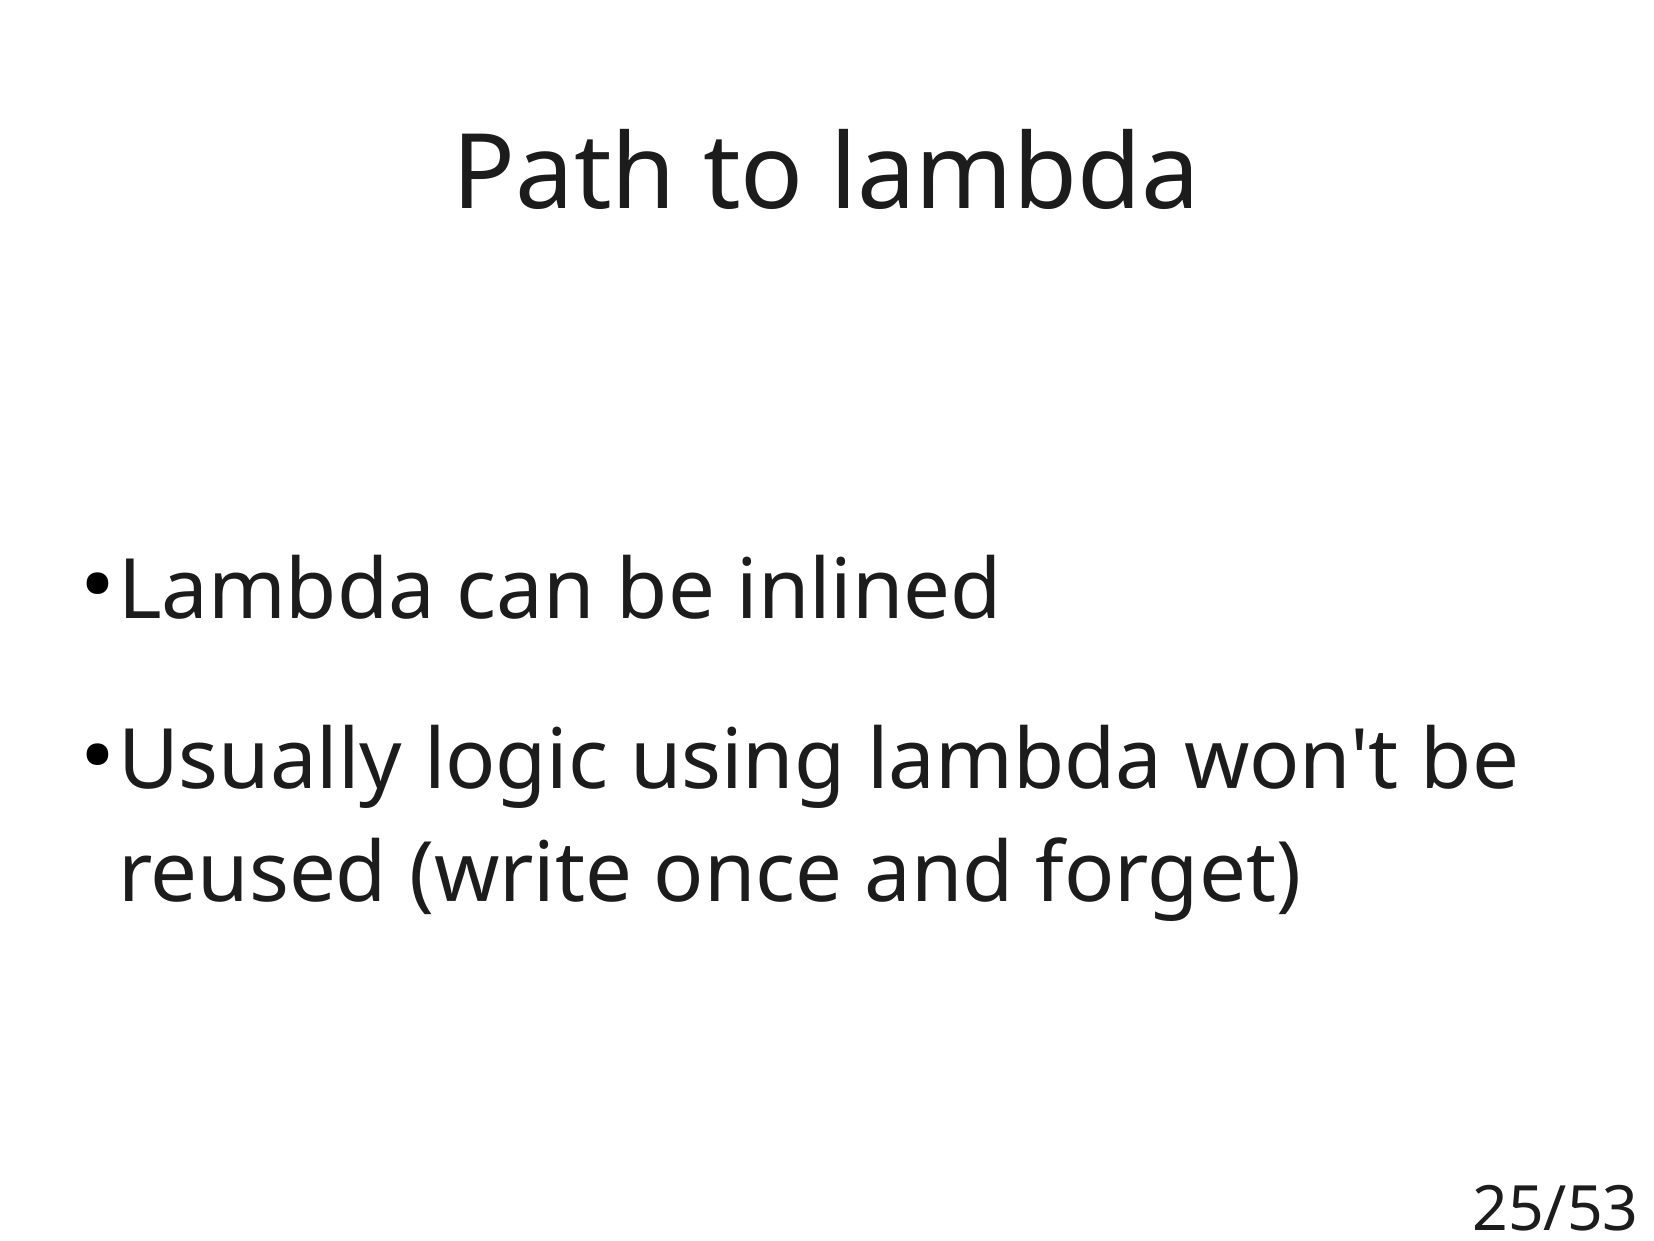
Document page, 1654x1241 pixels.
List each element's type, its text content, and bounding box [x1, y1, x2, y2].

subtitle Lambda can be inlined Usually logic using lambda won't be reused (write once and forget) [82, 290, 1571, 1109]
title Path to lambda [82, 64, 1571, 272]
text_box <numer>/53 [1071, 1155, 1654, 1241]
